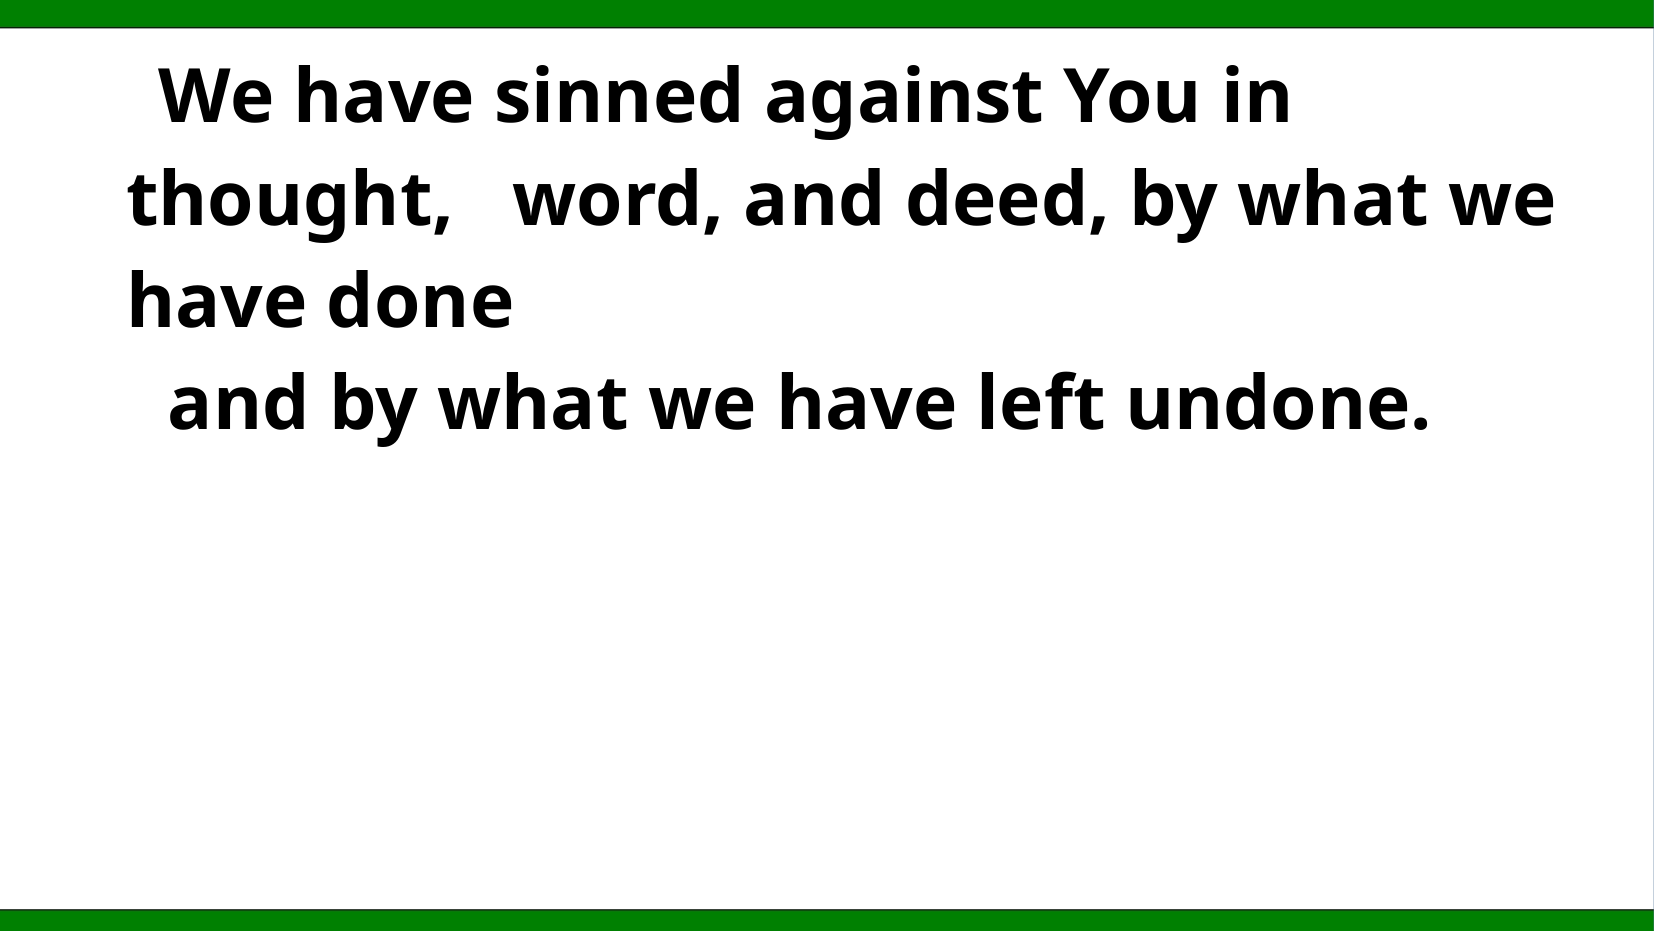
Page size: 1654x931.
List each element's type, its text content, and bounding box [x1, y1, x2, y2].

text_box We have sinned against You in thought, word, and deed, by what we have done and by what we have left undone. [73, 35, 1574, 350]
picture [0, 0, 1654, 931]
